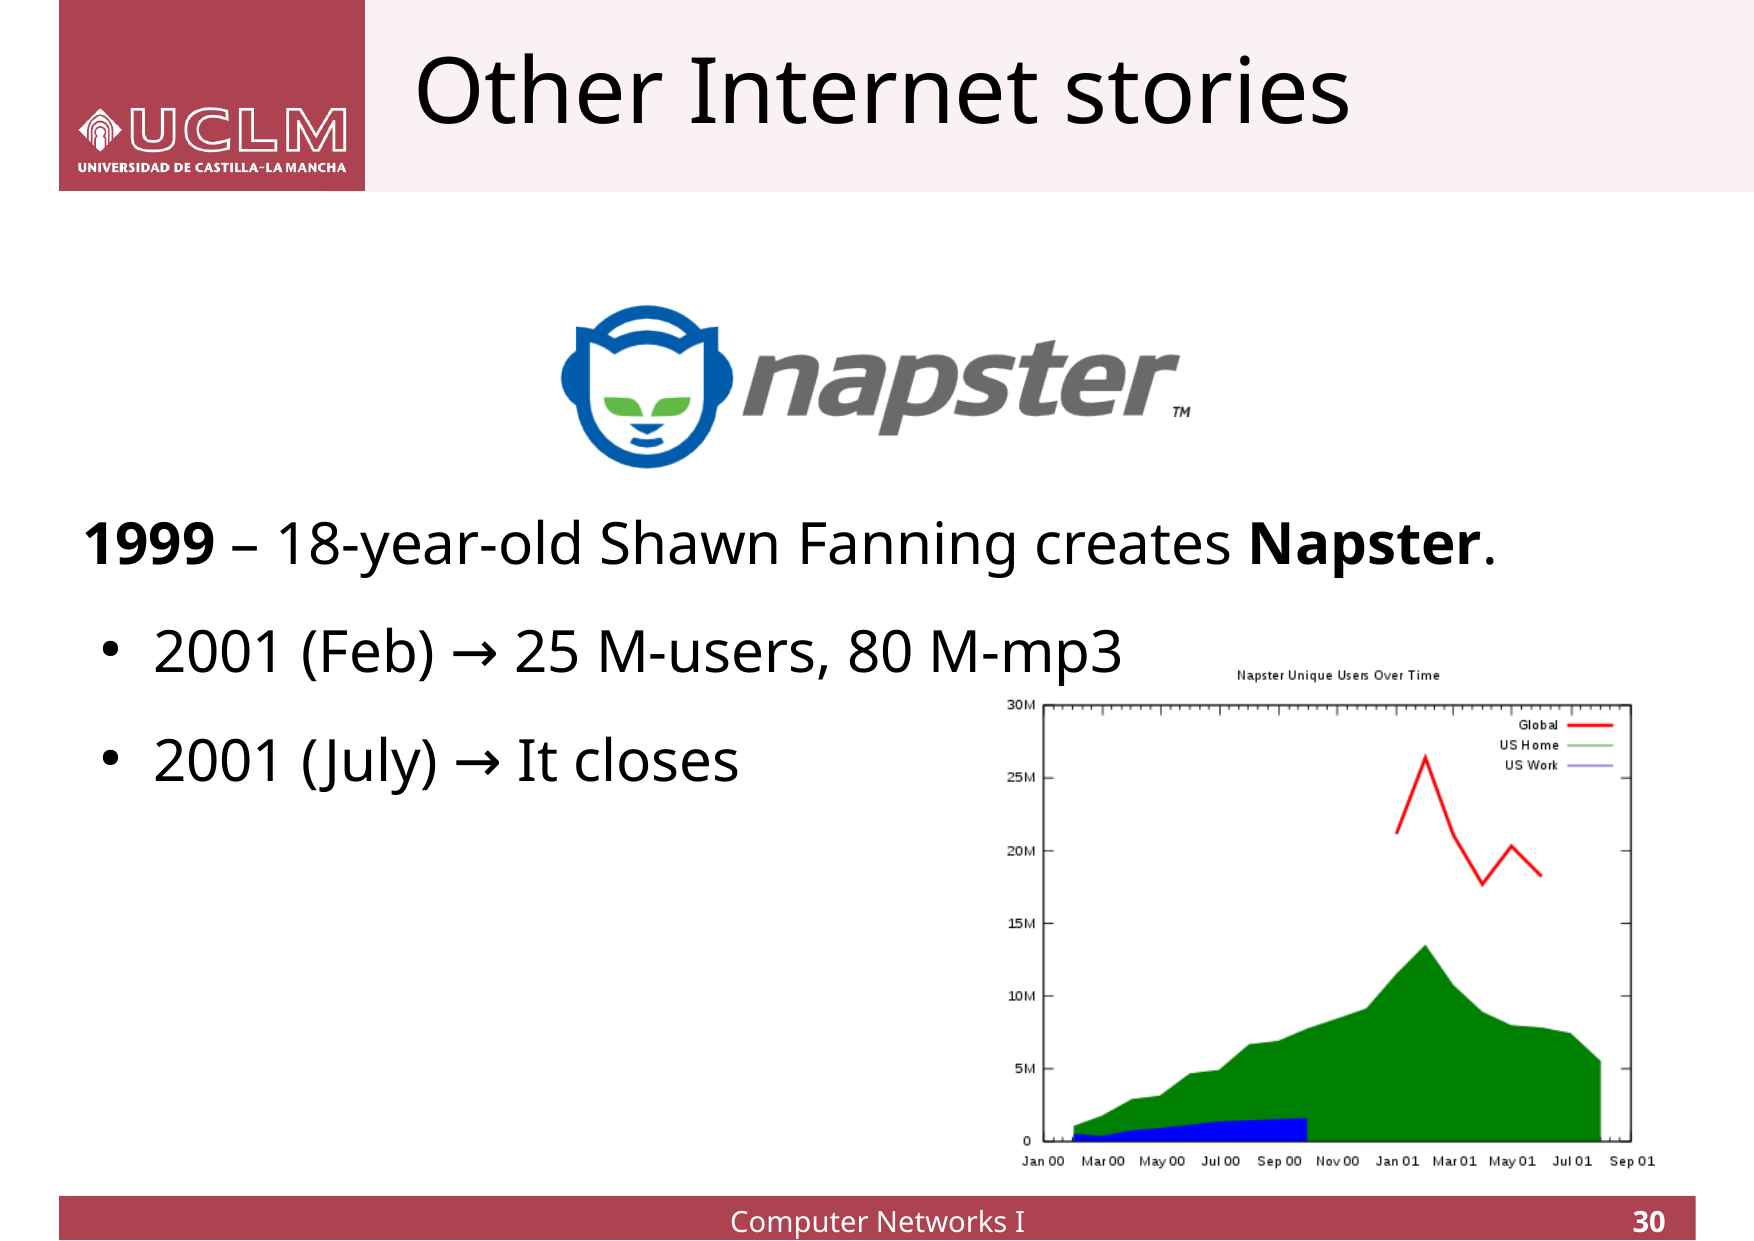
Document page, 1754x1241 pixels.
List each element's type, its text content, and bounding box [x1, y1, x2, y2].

picture [554, 301, 1200, 473]
picture [59, 0, 365, 191]
picture [989, 948, 1659, 1182]
title Other Internet stories [413, 0, 1667, 198]
list 1999 – 18-year-old Shawn Fanning creates Napster. 2001 (Feb) → 25 M-users, 80 M-mp3 2001 (July) → It closes [82, 501, 1661, 948]
